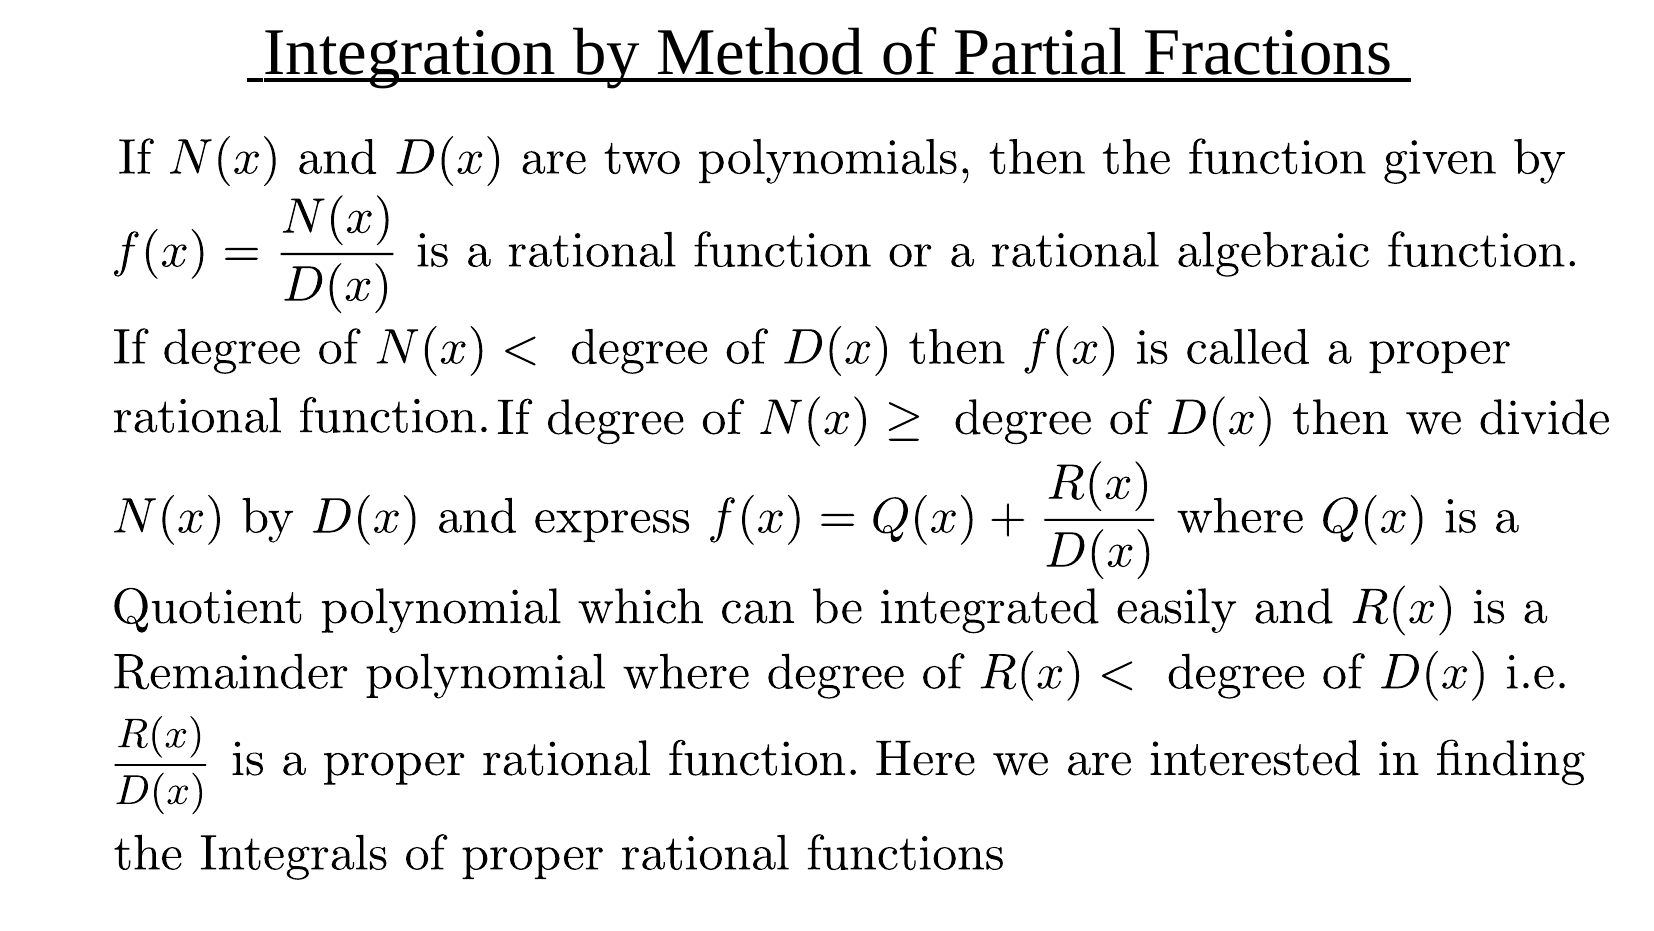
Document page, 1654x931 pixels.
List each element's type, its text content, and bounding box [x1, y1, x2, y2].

text_box [497, 396, 1609, 447]
text_box [876, 739, 1585, 786]
title Integration by Method of Partial Fractions [84, 10, 1574, 94]
text_box [114, 716, 207, 815]
text_box [232, 739, 856, 785]
text_box [113, 195, 1576, 314]
text_box [114, 834, 1003, 880]
subtitle [59, 117, 1607, 910]
text_box [114, 396, 487, 433]
text_box [114, 650, 1565, 701]
text_box [119, 136, 1565, 187]
text_box [114, 585, 1548, 636]
text_box [113, 461, 1519, 580]
text_box [114, 326, 1510, 376]
